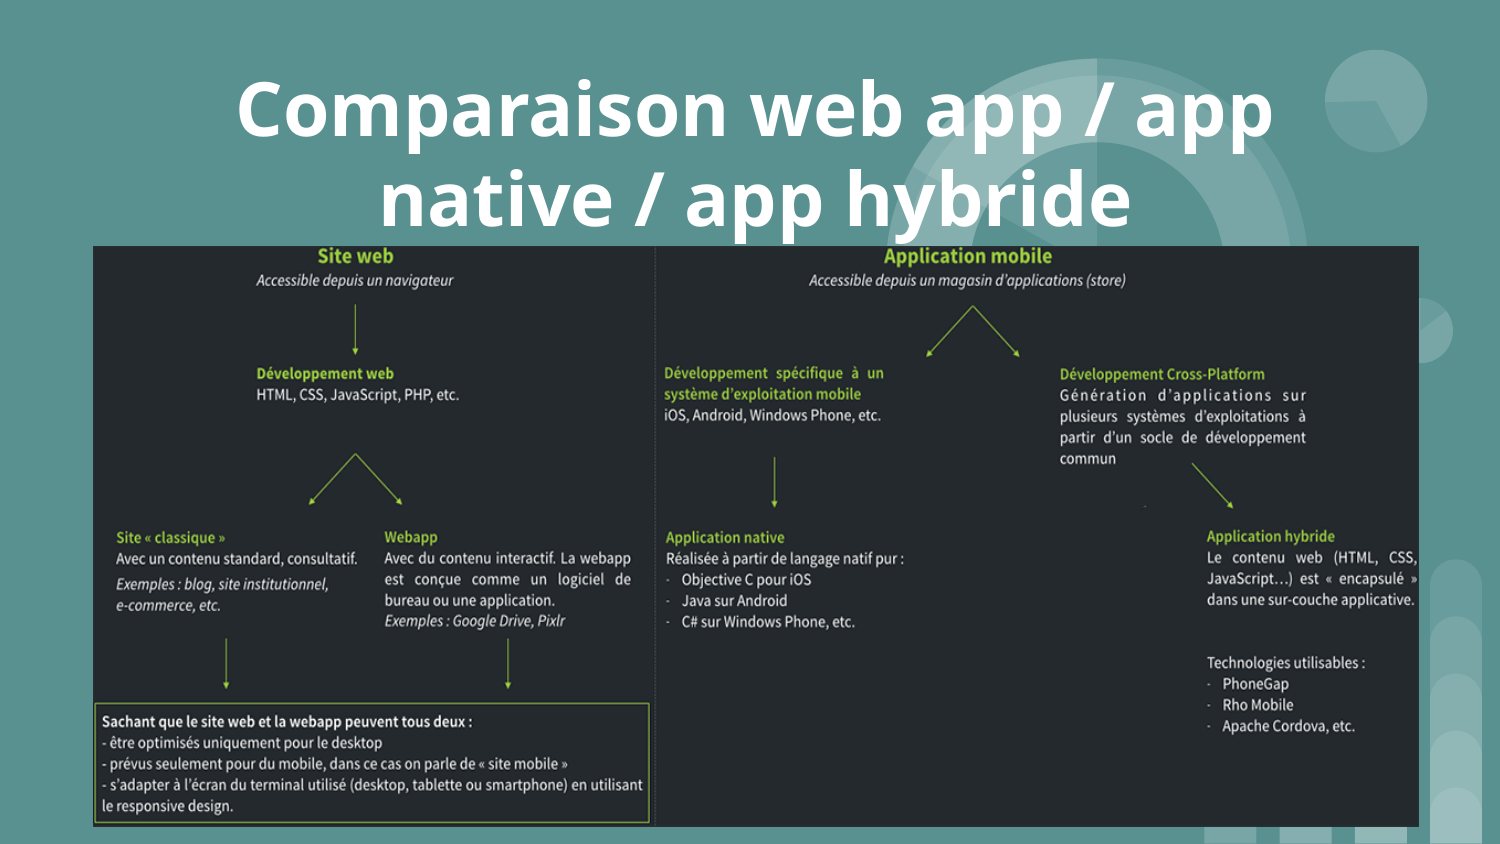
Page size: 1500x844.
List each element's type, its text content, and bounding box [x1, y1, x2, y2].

text_box [904, 454, 1202, 773]
picture [93, 246, 1419, 827]
title Comparaison web app / app native / app hybride [116, 18, 1395, 246]
